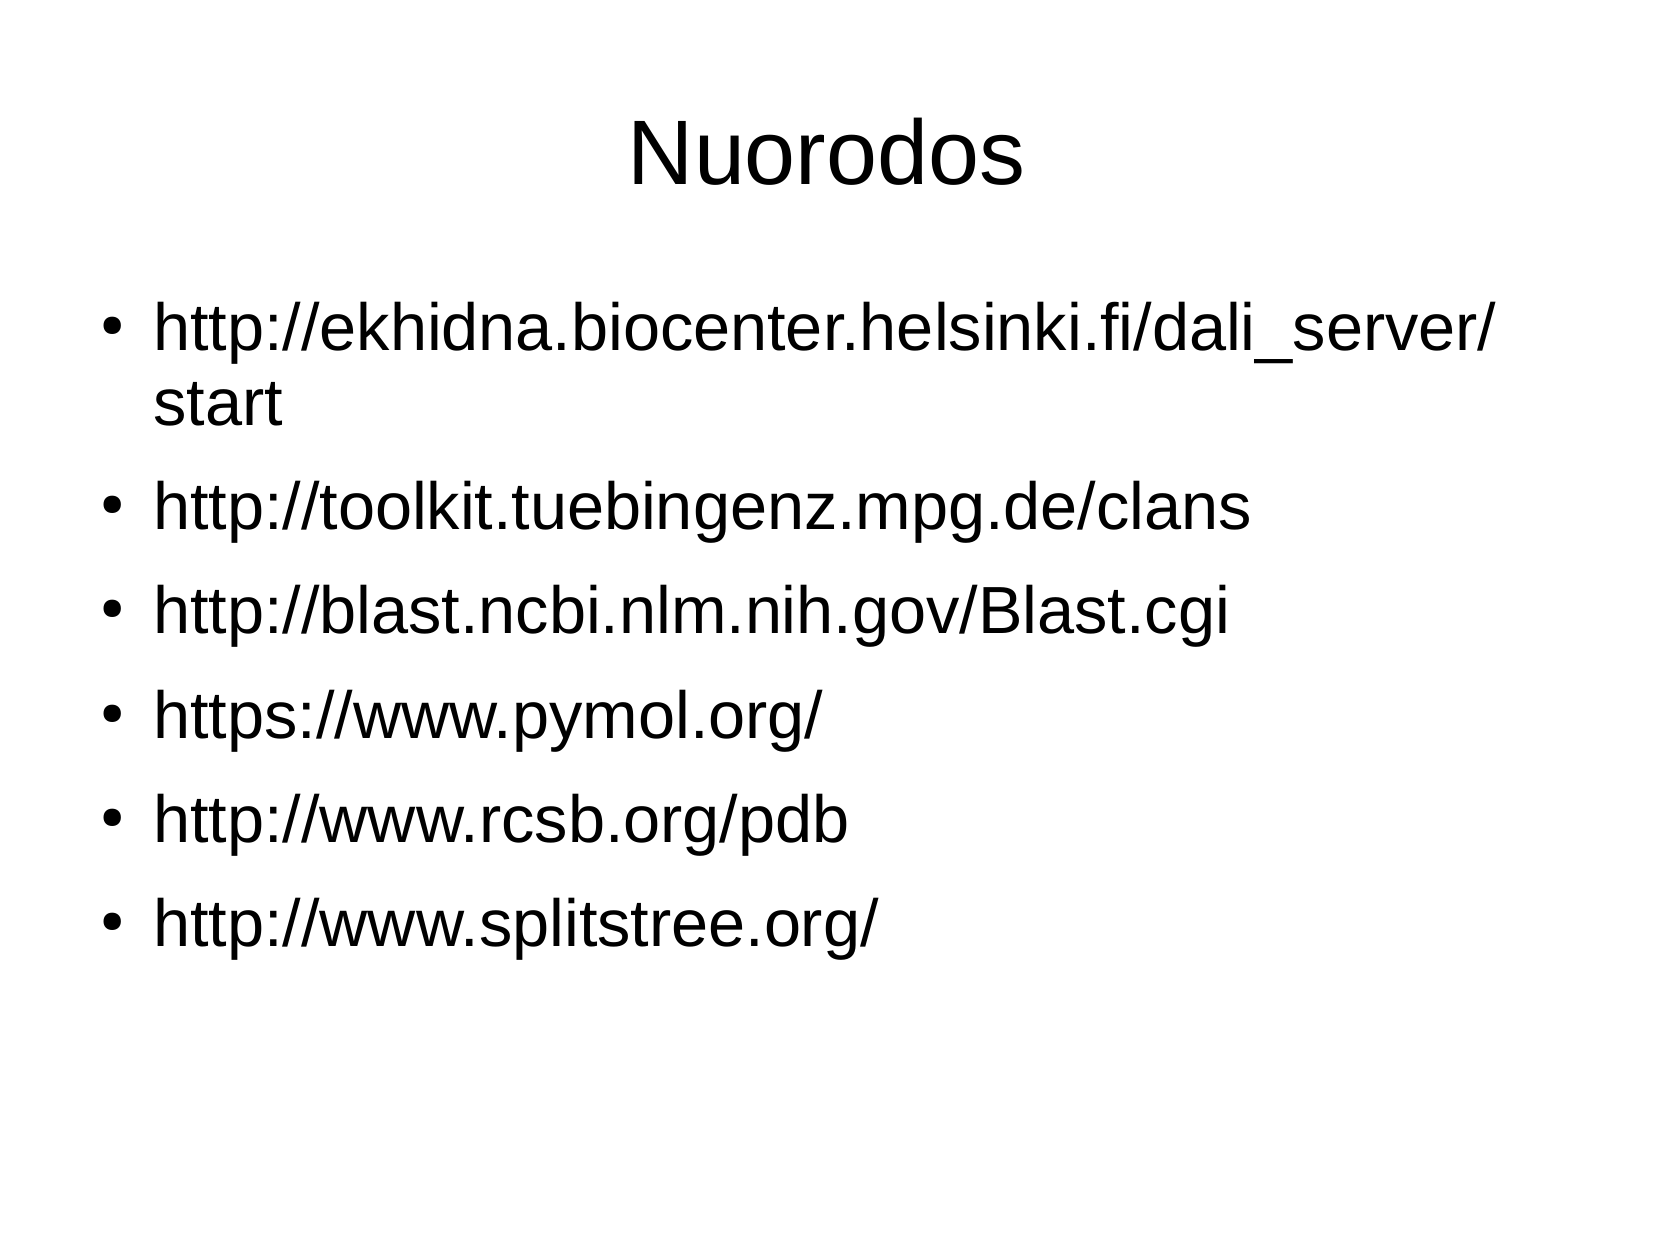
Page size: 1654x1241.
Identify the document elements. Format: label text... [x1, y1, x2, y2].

list http://ekhidna.biocenter.helsinki.fi/dali_server/start http://toolkit.tuebingenz.mpg.de/clans http://blast.ncbi.nlm.nih.gov/Blast.cgi https://www.pymol.org/ http://www.rcsb.org/pdb http://www.splitstree.org/ [82, 290, 1571, 1010]
title Nuorodos [82, 49, 1571, 257]
